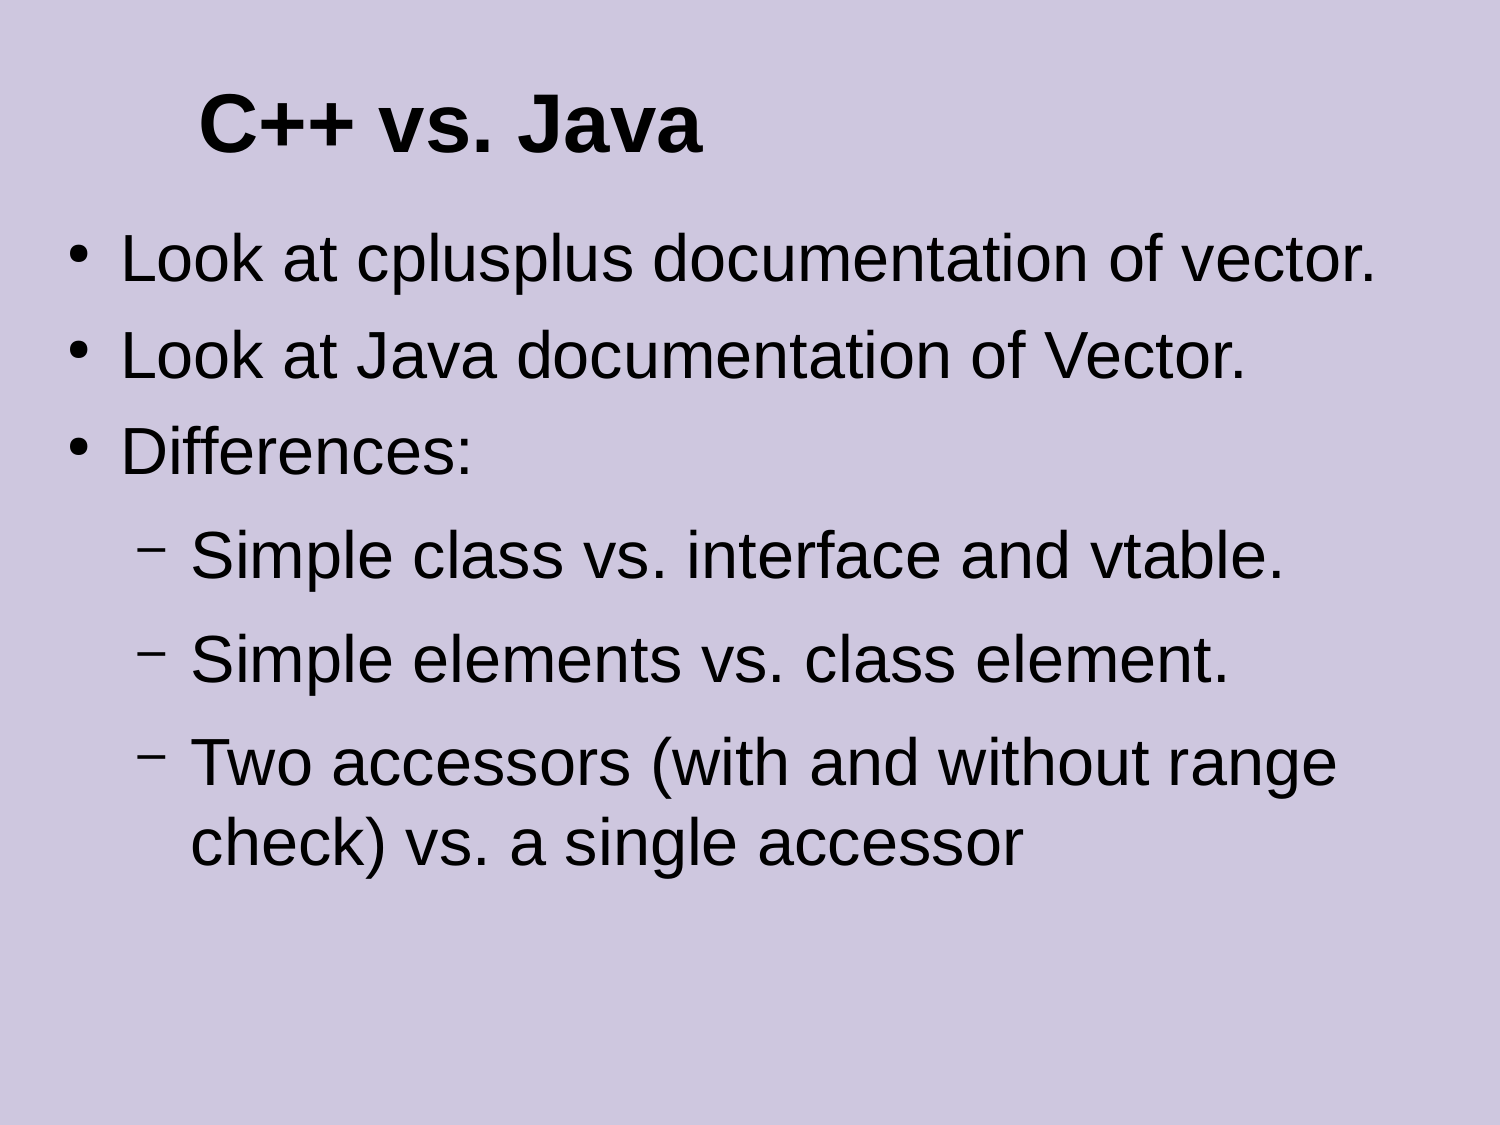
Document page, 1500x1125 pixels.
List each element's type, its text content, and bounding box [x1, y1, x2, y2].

title C++ vs. Java [198, 32, 1468, 206]
list Look at cplusplus documentation of vector. Look at Java documentation of Vector. Differences: Simple class vs. interface and vtable. Simple elements vs. class element. Two accessors (with and without range check) vs. a single accessor [49, 215, 1468, 1040]
